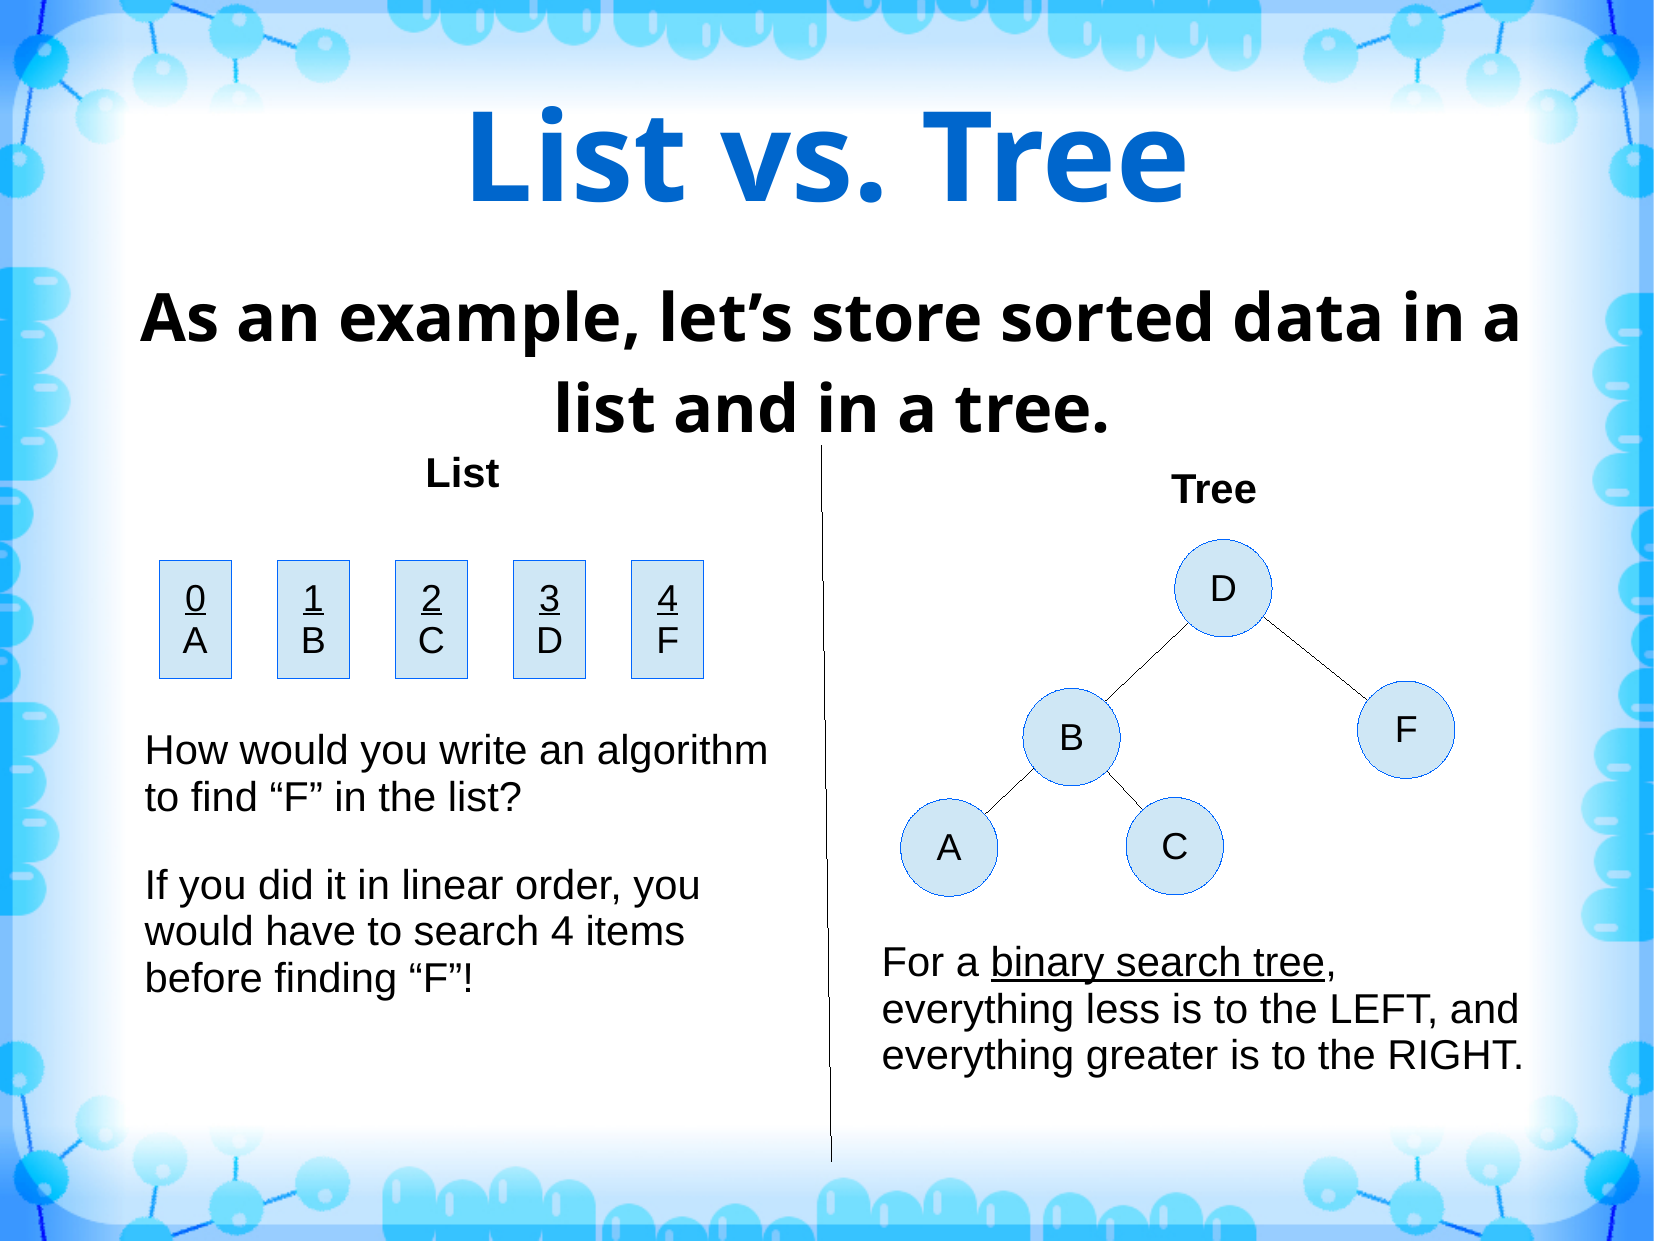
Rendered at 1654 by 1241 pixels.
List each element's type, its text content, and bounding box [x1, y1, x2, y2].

text_box C [1126, 797, 1224, 895]
text_box List [123, 442, 802, 504]
picture [0, 0, 1654, 1241]
text_box Tree [874, 458, 1554, 520]
title List vs. Tree [82, 49, 1571, 257]
text_box 4 F [631, 560, 704, 679]
text_box A [900, 798, 998, 897]
text_box 0 A [159, 560, 232, 679]
text_box How would you write an algorithm to find “F” in the list? If you did it in linear order, you would have to search 4 items before finding “F”! [129, 719, 804, 1009]
text_box 3 D [513, 560, 586, 679]
text_box F [1357, 681, 1455, 779]
text_box As an example, let’s store sorted data in a list and in a tree. [135, 270, 1531, 516]
text_box 2 C [395, 560, 468, 679]
text_box D [1174, 539, 1273, 637]
text_box 1 B [277, 560, 350, 679]
text_box For a binary search tree, everything less is to the LEFT, and everything greater is to the RIGHT. [866, 931, 1541, 1086]
text_box B [1022, 688, 1121, 786]
